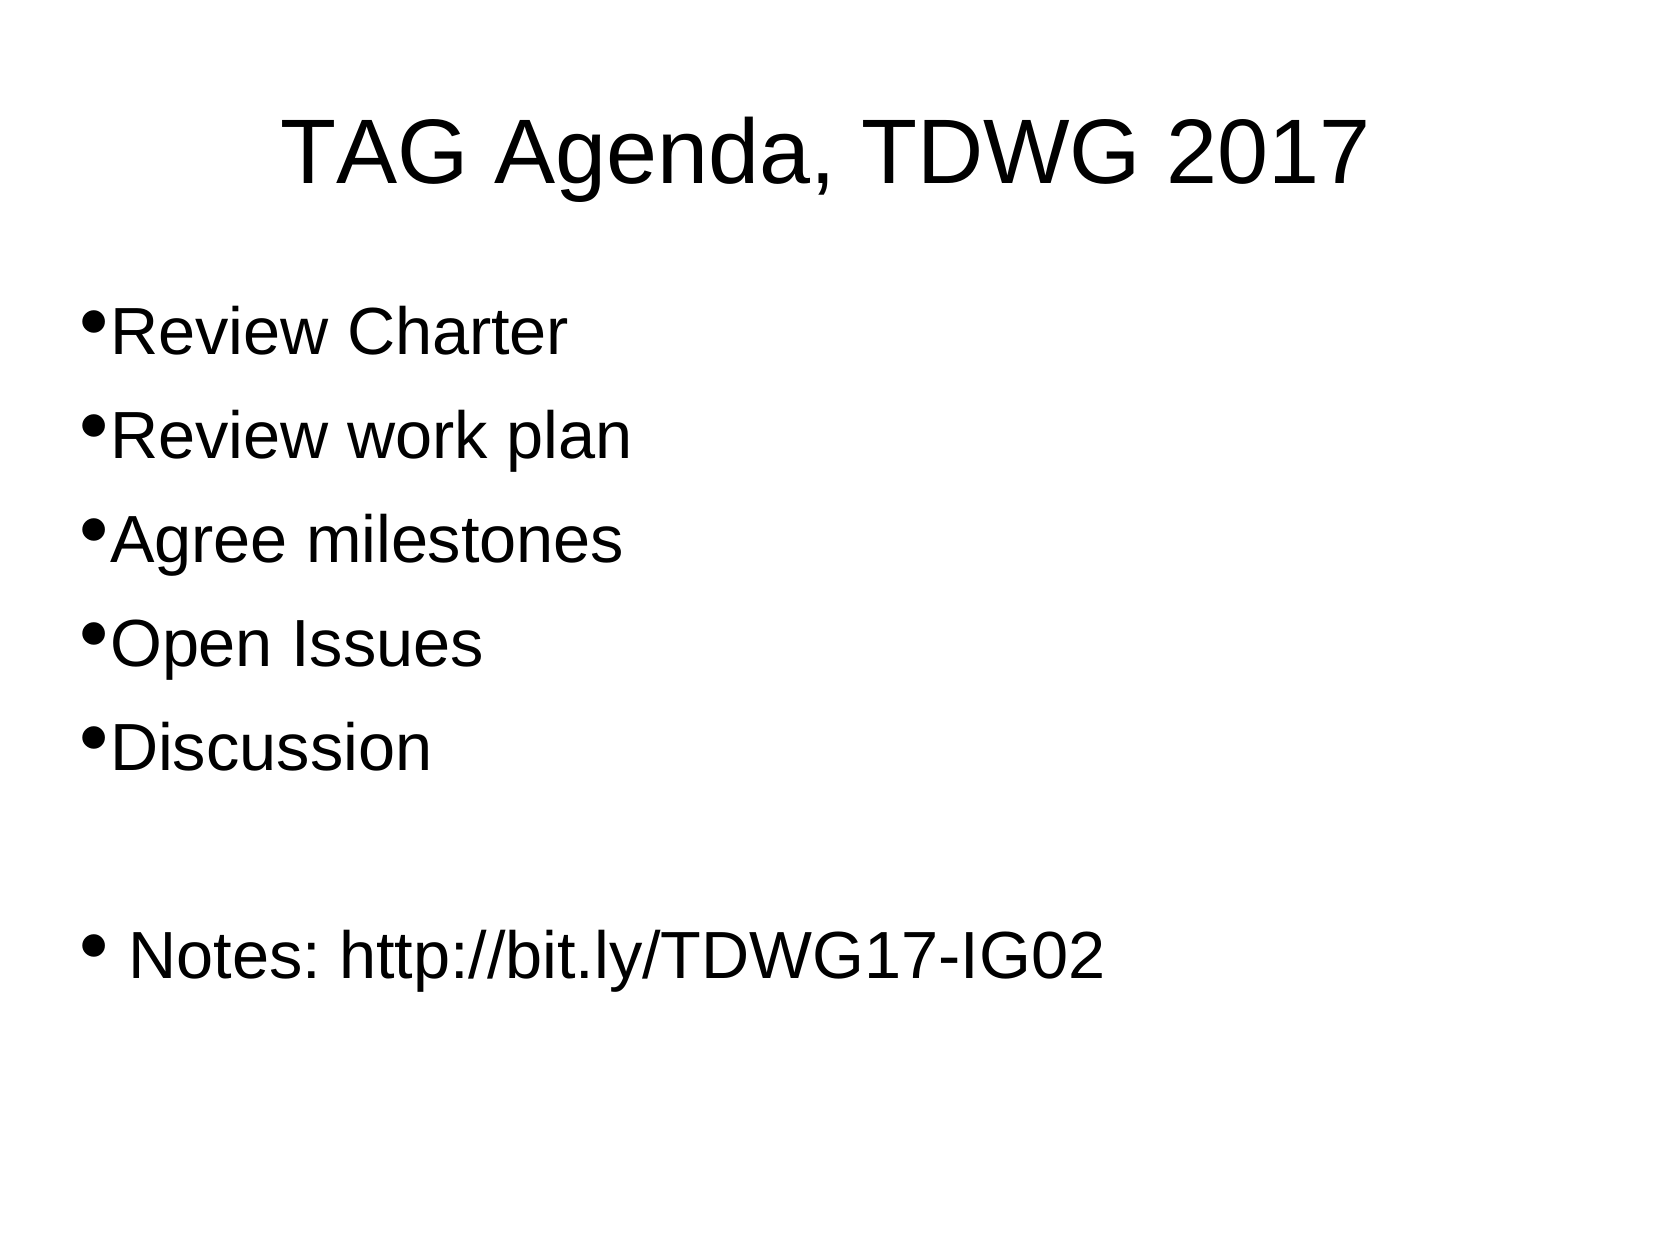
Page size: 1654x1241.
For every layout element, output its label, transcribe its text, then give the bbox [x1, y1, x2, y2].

list Review Charter Review work plan Agree milestones Open Issues Discussion Notes: http://bit.ly/TDWG17-IG02 [82, 290, 1571, 1009]
title TAG Agenda, TDWG 2017 [82, 49, 1571, 256]
